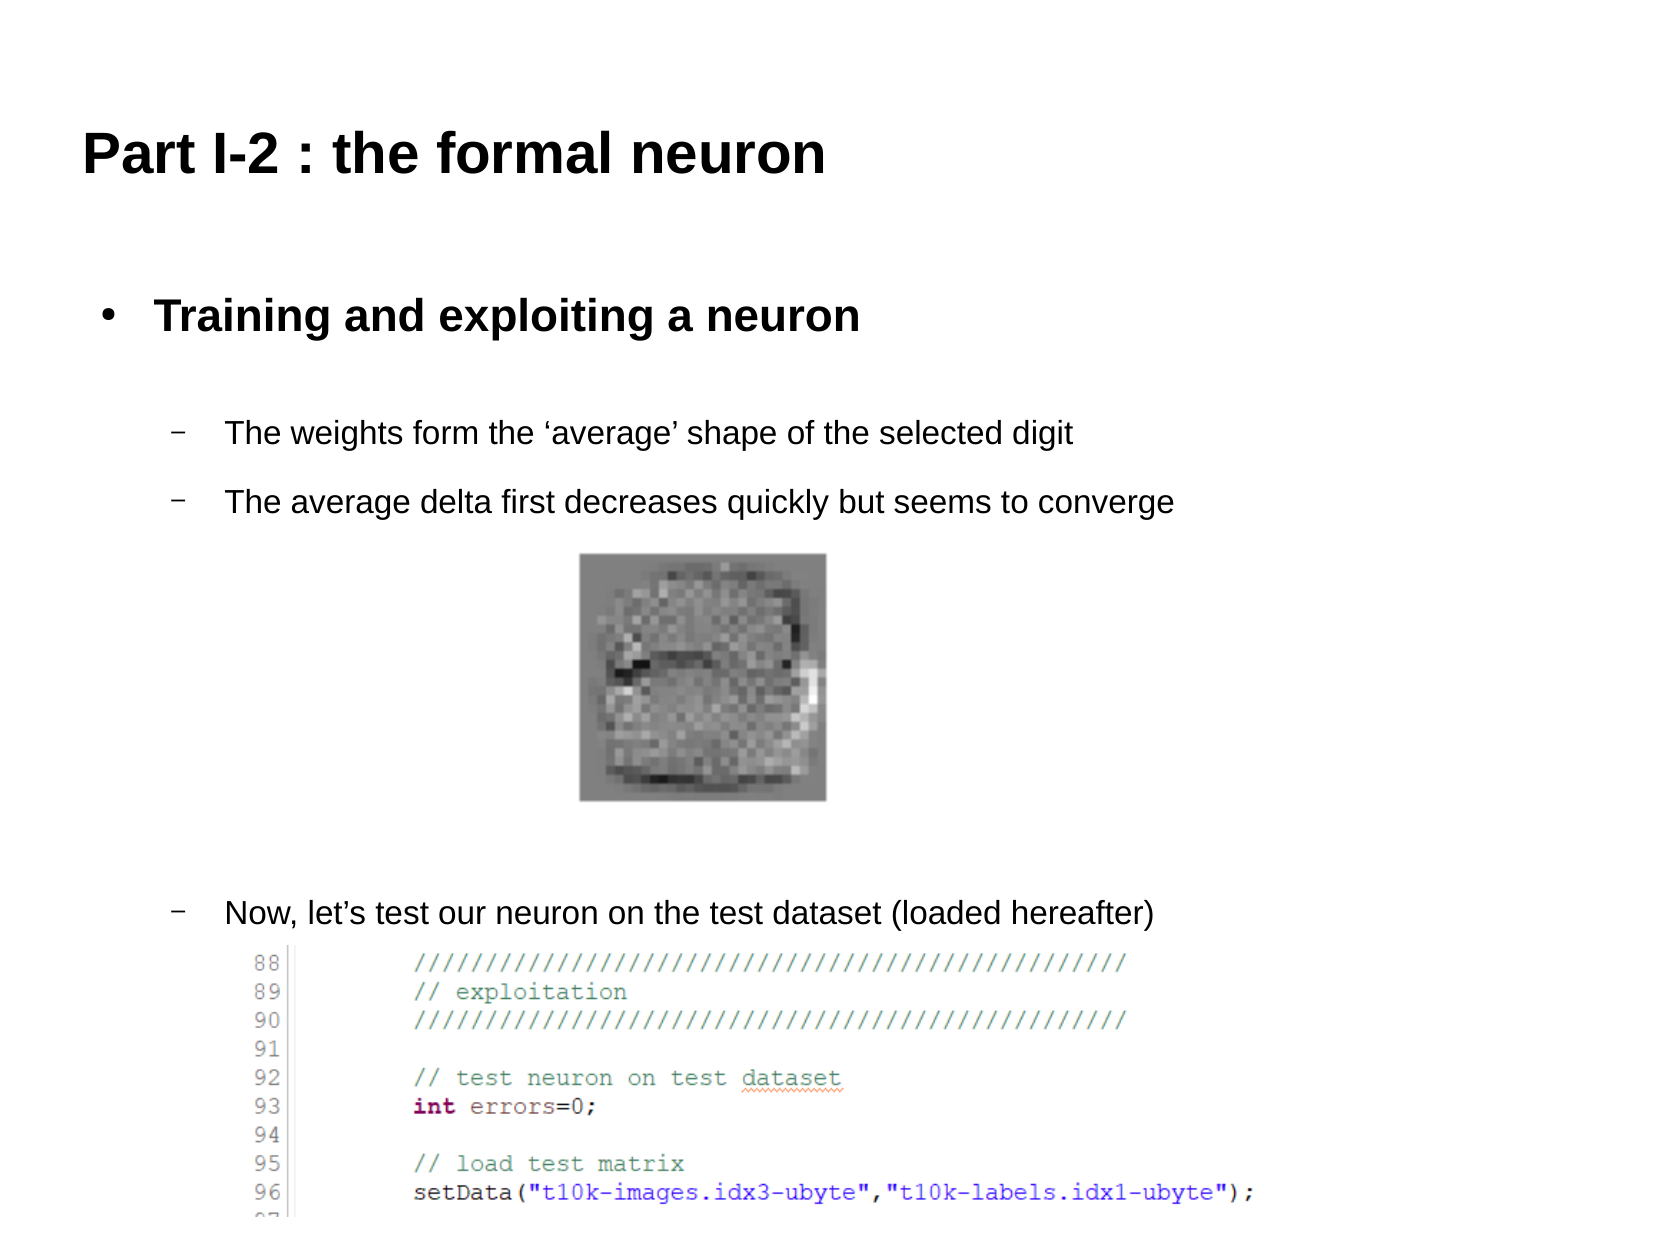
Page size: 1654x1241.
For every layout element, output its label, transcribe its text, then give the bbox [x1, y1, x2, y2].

list Training and exploiting a neuron The weights form the ‘average’ shape of the selected digit The average delta first decreases quickly but seems to converge Now, let’s test our neuron on the test dataset (loaded hereafter) [82, 290, 1617, 1241]
picture [560, 540, 842, 814]
title Part I-2 : the formal neuron [82, 49, 1571, 257]
picture [240, 945, 1267, 1217]
